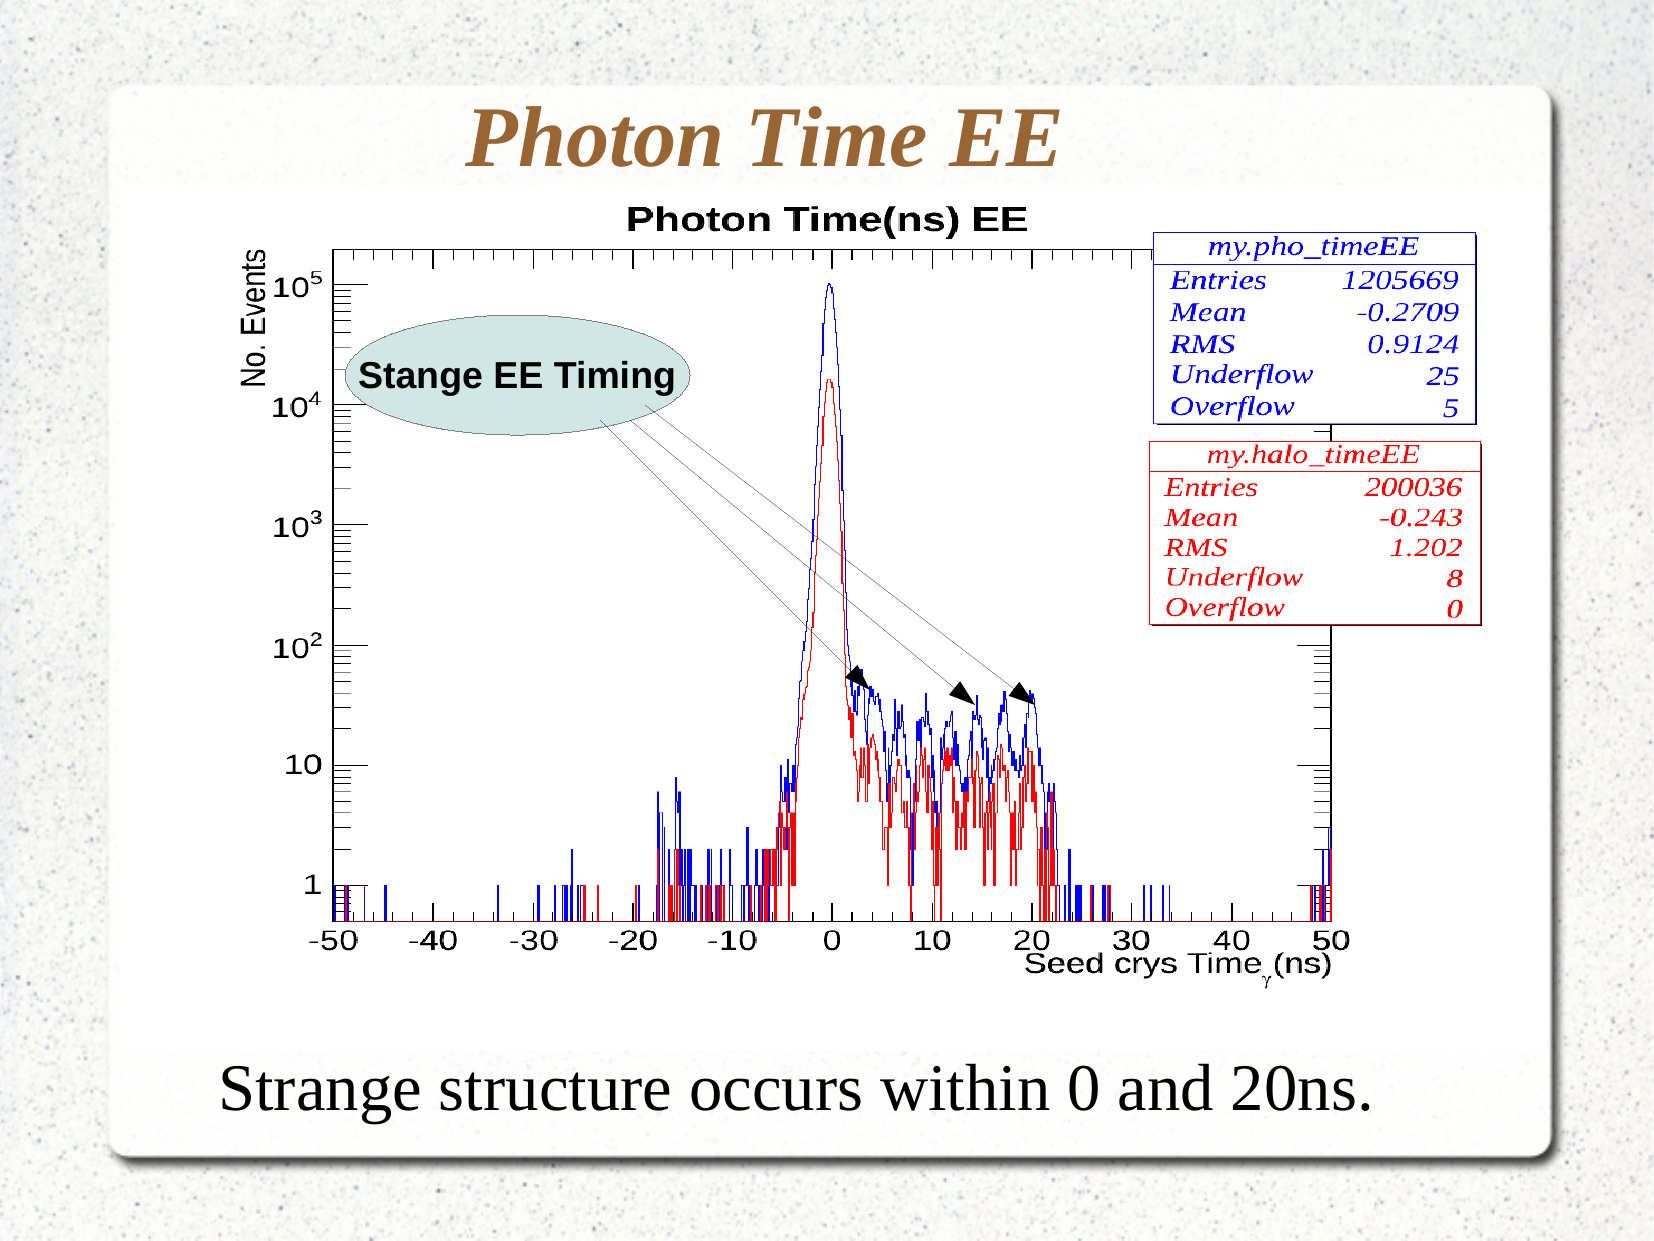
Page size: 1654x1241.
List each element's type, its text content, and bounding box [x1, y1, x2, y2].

title Photon Time EE [270, 90, 1261, 185]
text_box Stange EE Timing [345, 315, 691, 436]
picture [0, 0, 1654, 1241]
list Strange structure occurs within 0 and 20ns. [147, 1051, 1411, 1126]
